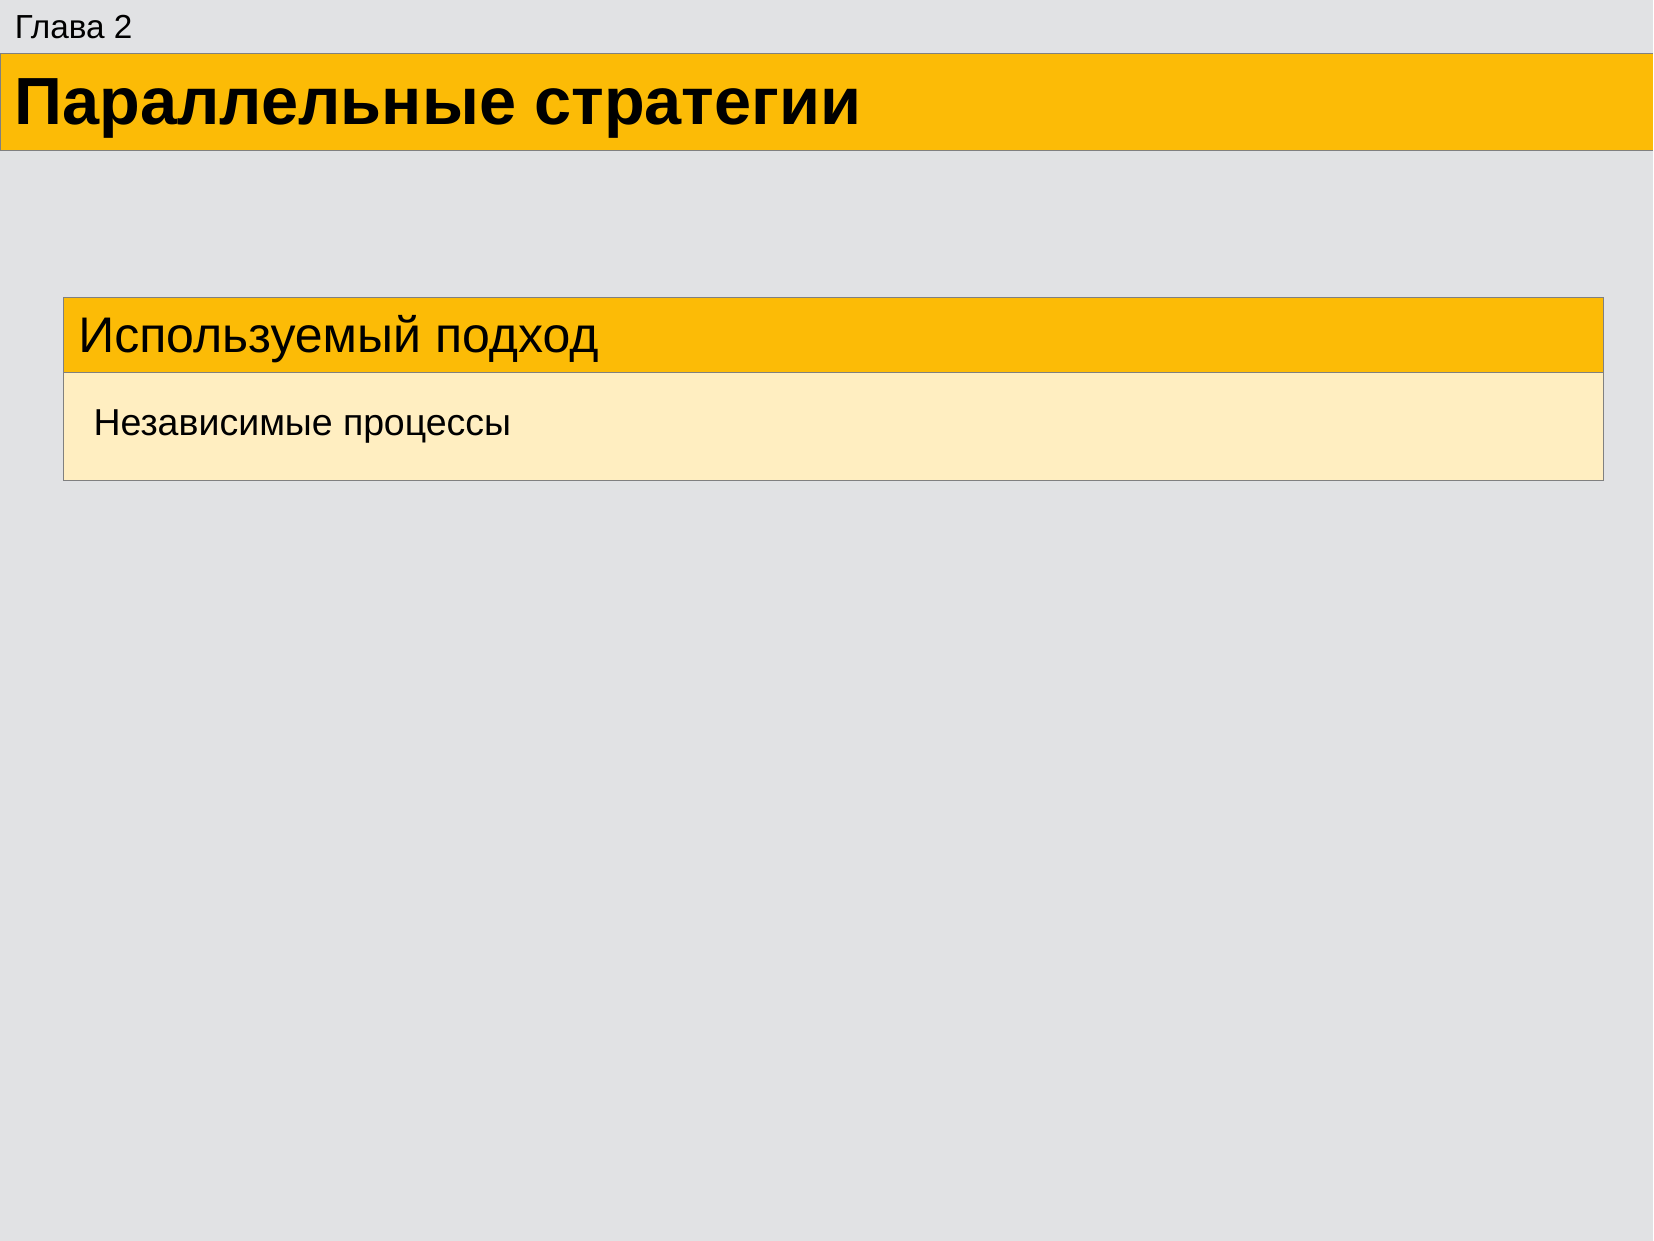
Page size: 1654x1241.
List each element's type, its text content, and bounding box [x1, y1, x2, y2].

text_box Параллельные стратегии [0, 53, 1653, 151]
text_box [63, 373, 1604, 481]
text_box Используемый подход [63, 297, 1604, 373]
text_box Независимые процессы [78, 394, 1519, 500]
text_box Глава 2 [0, 1, 129, 58]
